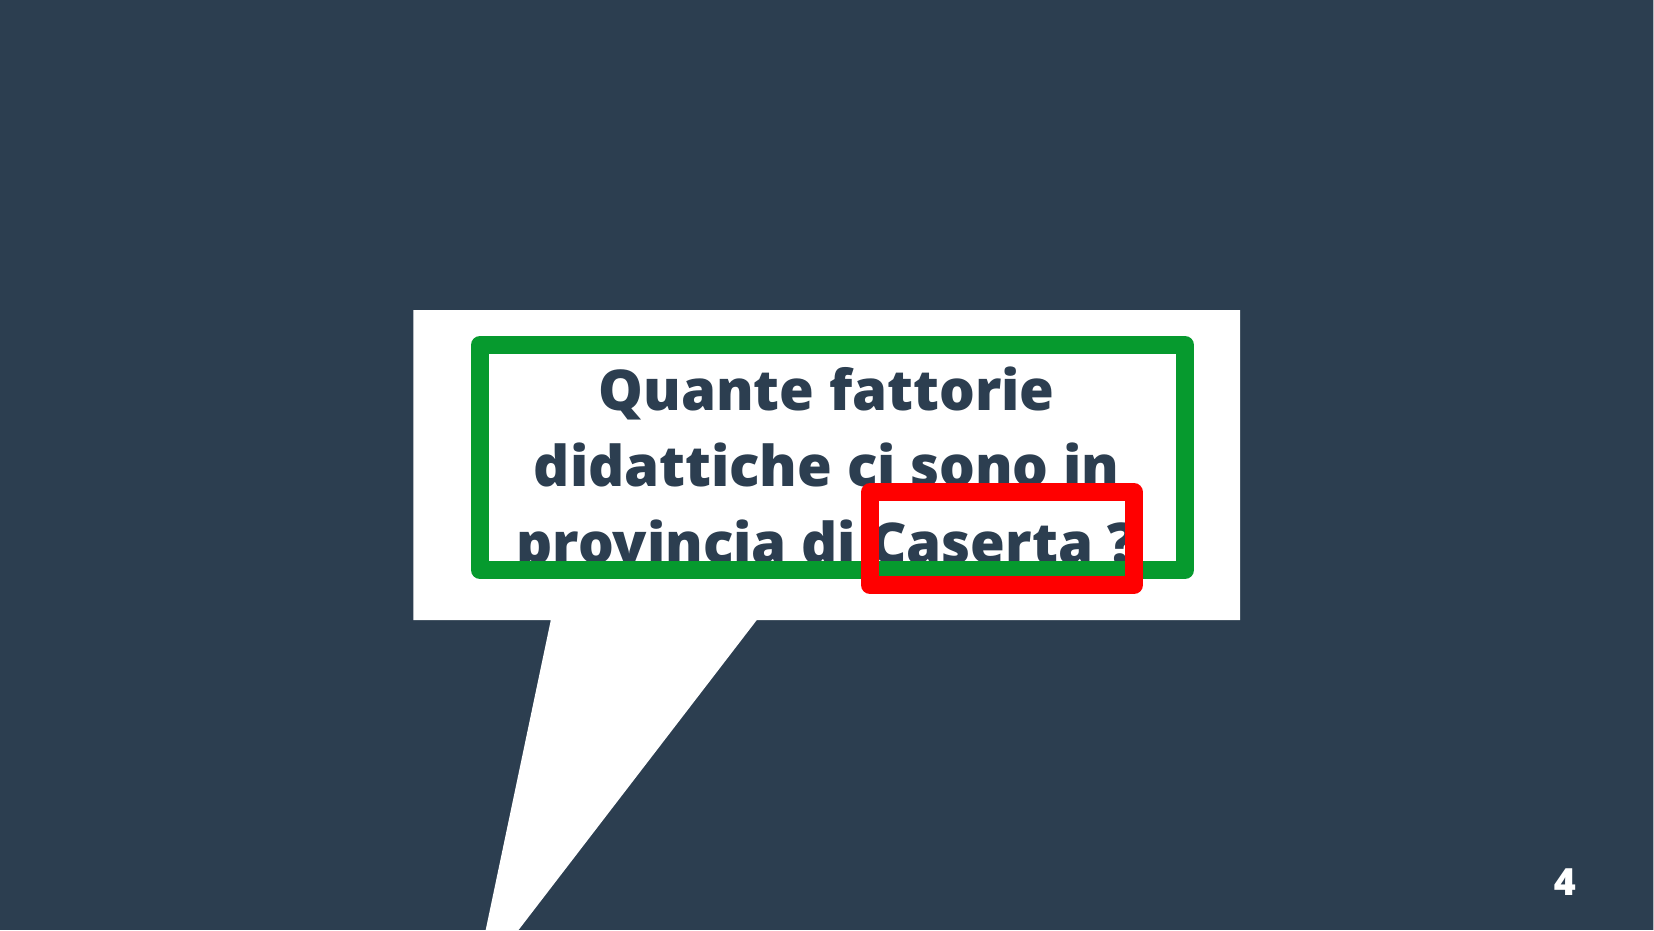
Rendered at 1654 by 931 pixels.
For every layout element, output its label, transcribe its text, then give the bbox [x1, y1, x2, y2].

title Quante fattorie didattiche ci sono in provincia di Caserta ? [442, 332, 1211, 598]
